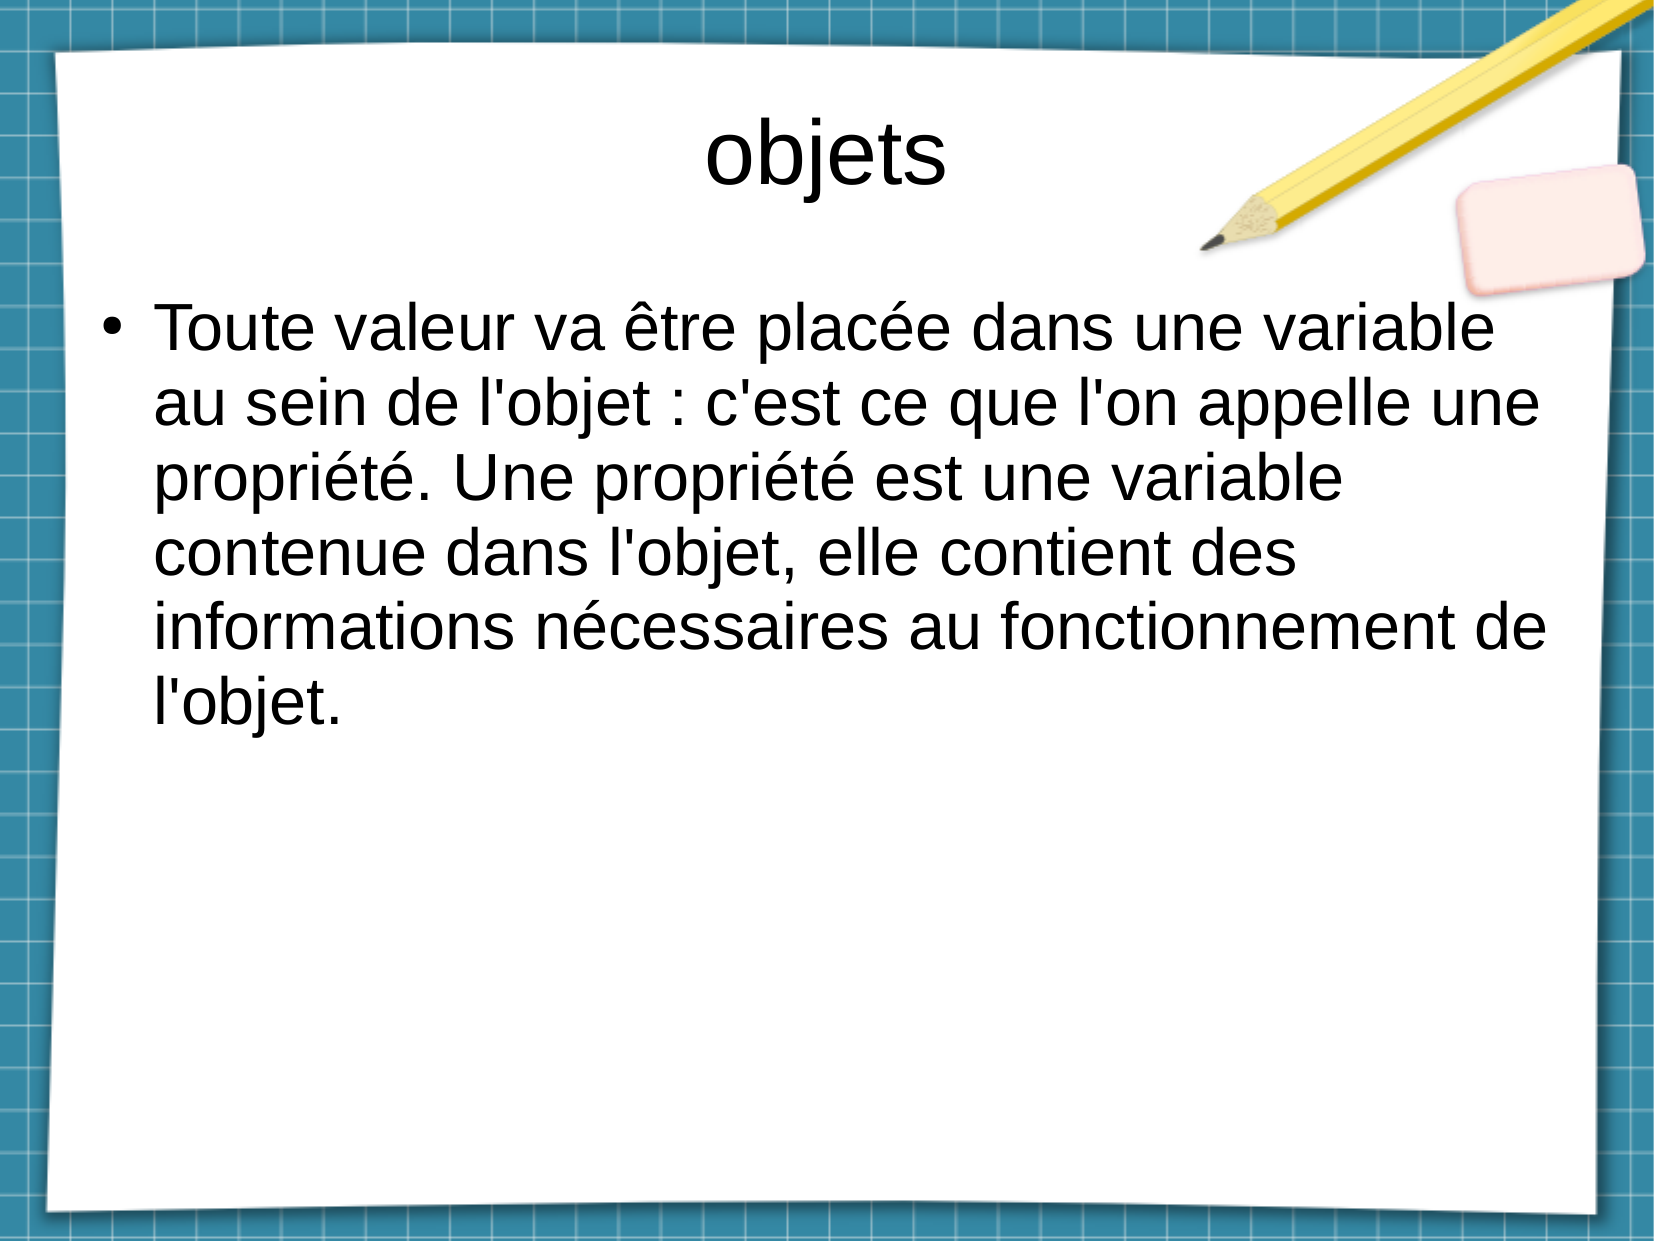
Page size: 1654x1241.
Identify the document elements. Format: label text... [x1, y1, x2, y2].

list Toute valeur va être placée dans une variable au sein de l'objet : c'est ce que l'on appelle une propriété. Une propriété est une variable contenue dans l'objet, elle contient des informations nécessaires au fonctionnement de l'objet. [82, 290, 1571, 1010]
picture [0, 0, 1654, 1241]
title objets [82, 49, 1571, 257]
